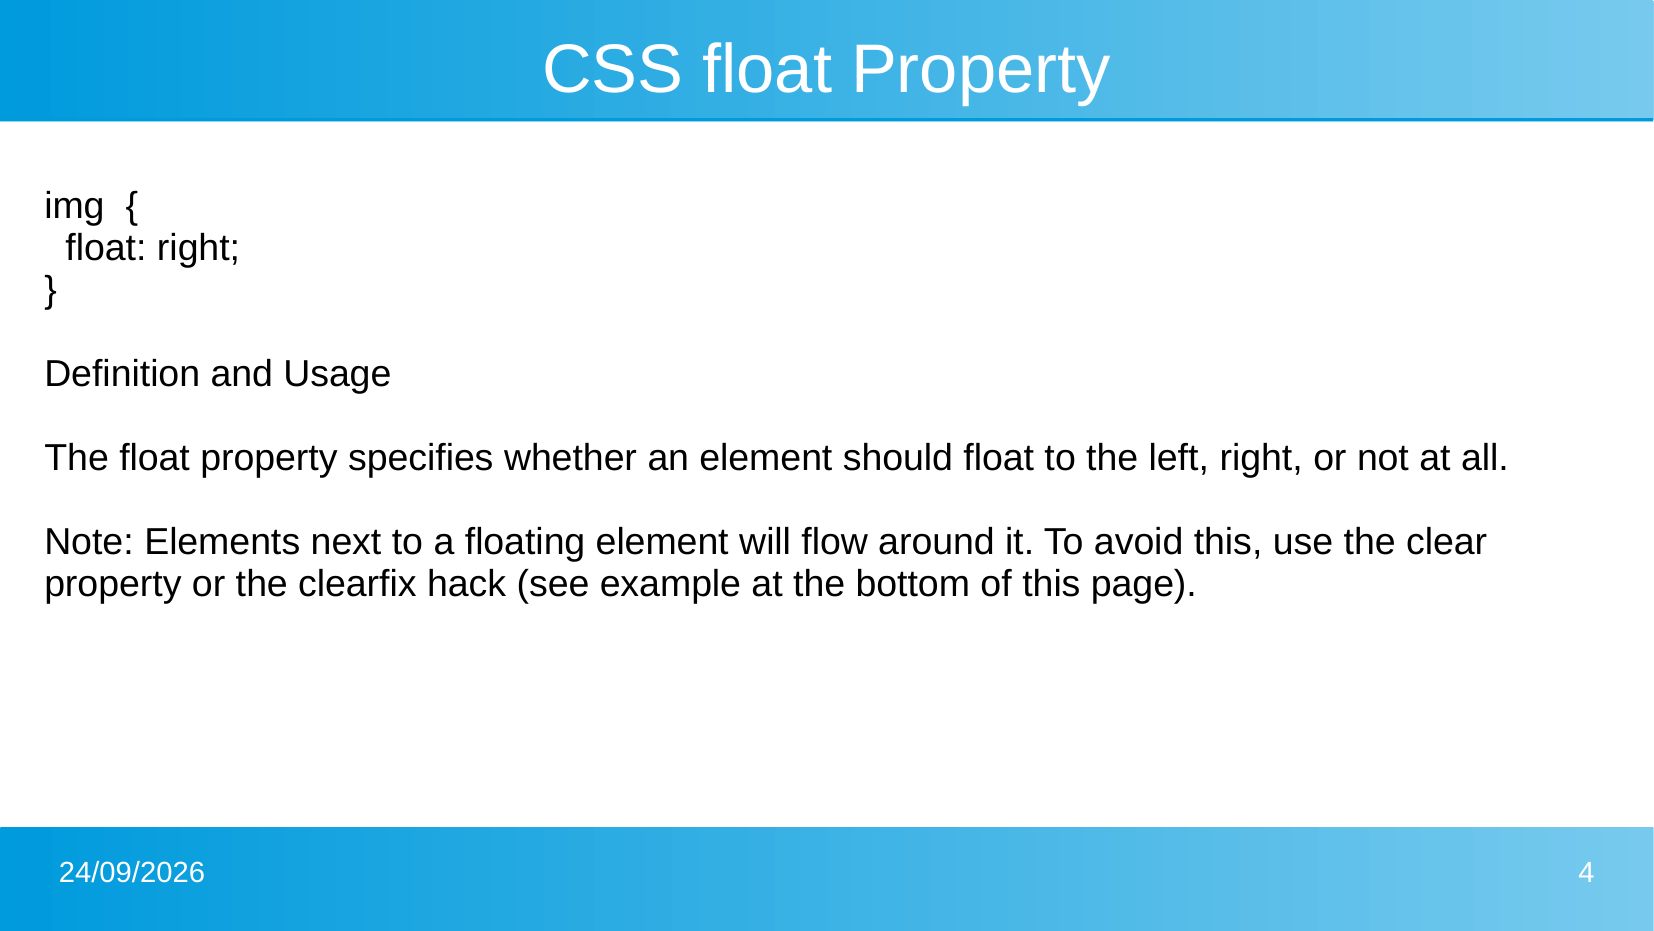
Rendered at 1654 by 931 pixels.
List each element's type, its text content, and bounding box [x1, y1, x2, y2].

title CSS float Property [59, 29, 1595, 108]
text_box img { float: right; } Definition and Usage The float property specifies whether an element should float to the left, right, or not at all. Note: Elements next to a floating element will flow around it. To avoid this, use the clear property or the clearfix hack (see example at the bottom of this page). [29, 177, 1536, 612]
